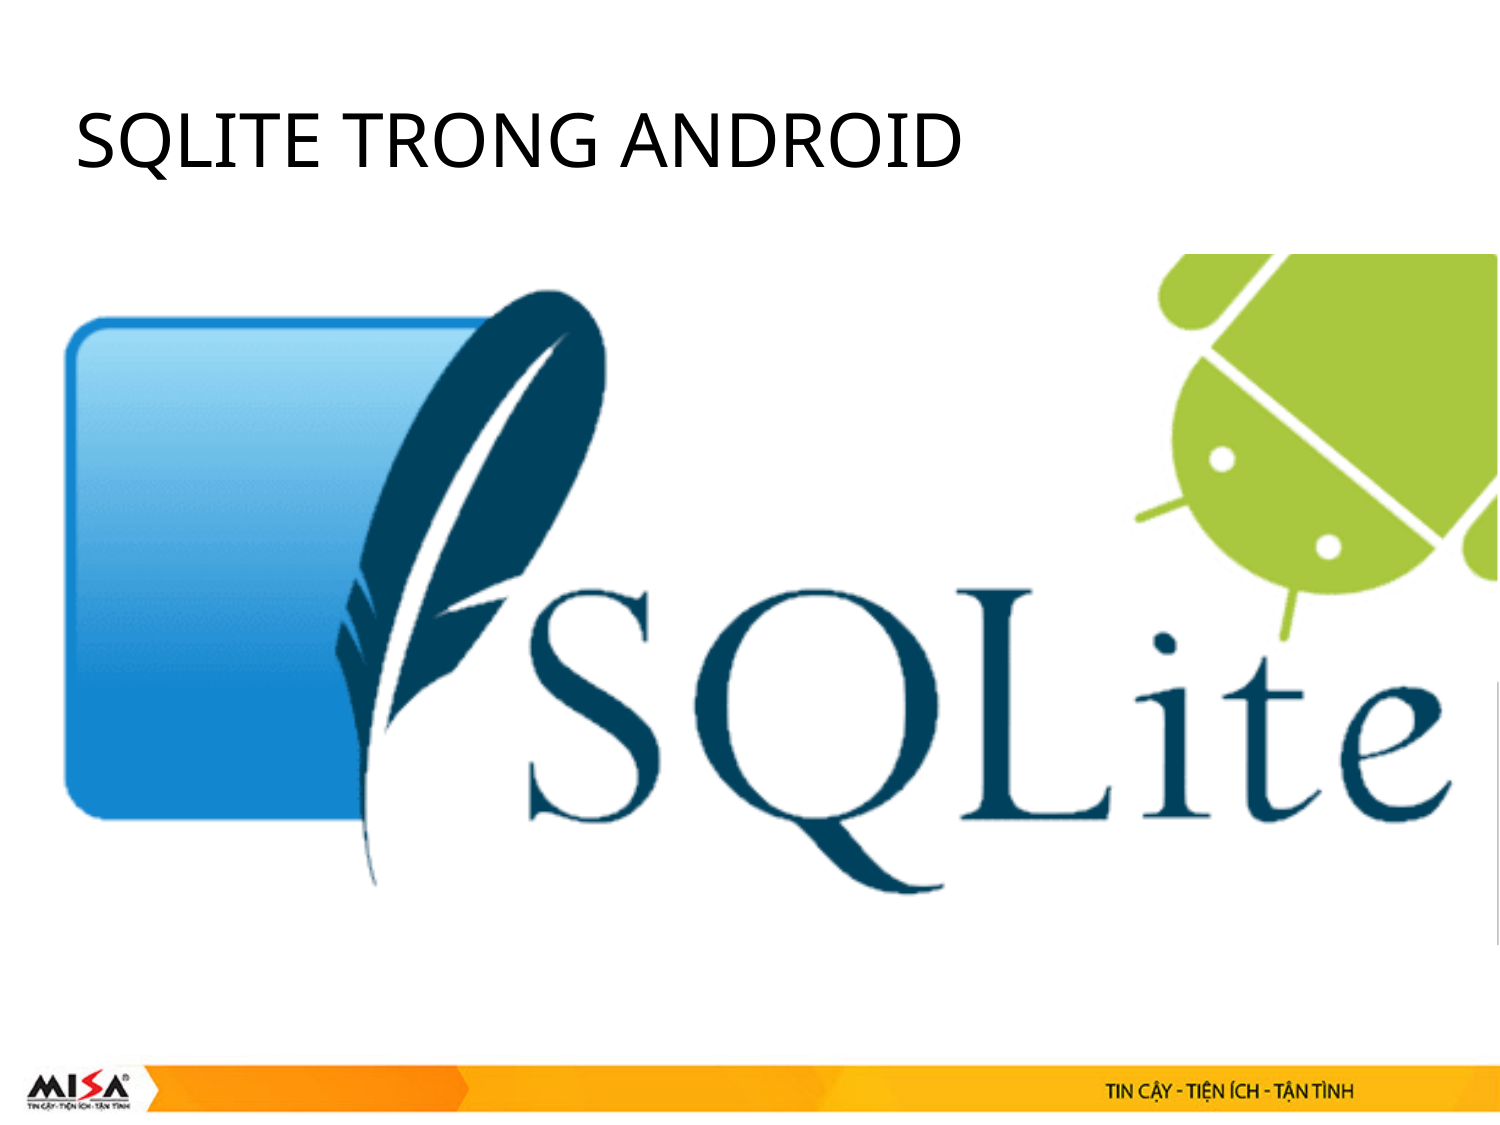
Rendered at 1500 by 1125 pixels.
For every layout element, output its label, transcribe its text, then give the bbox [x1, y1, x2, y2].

picture [0, 0, 1500, 1125]
title SQLITE TRONG ANDROID [75, 45, 1425, 233]
